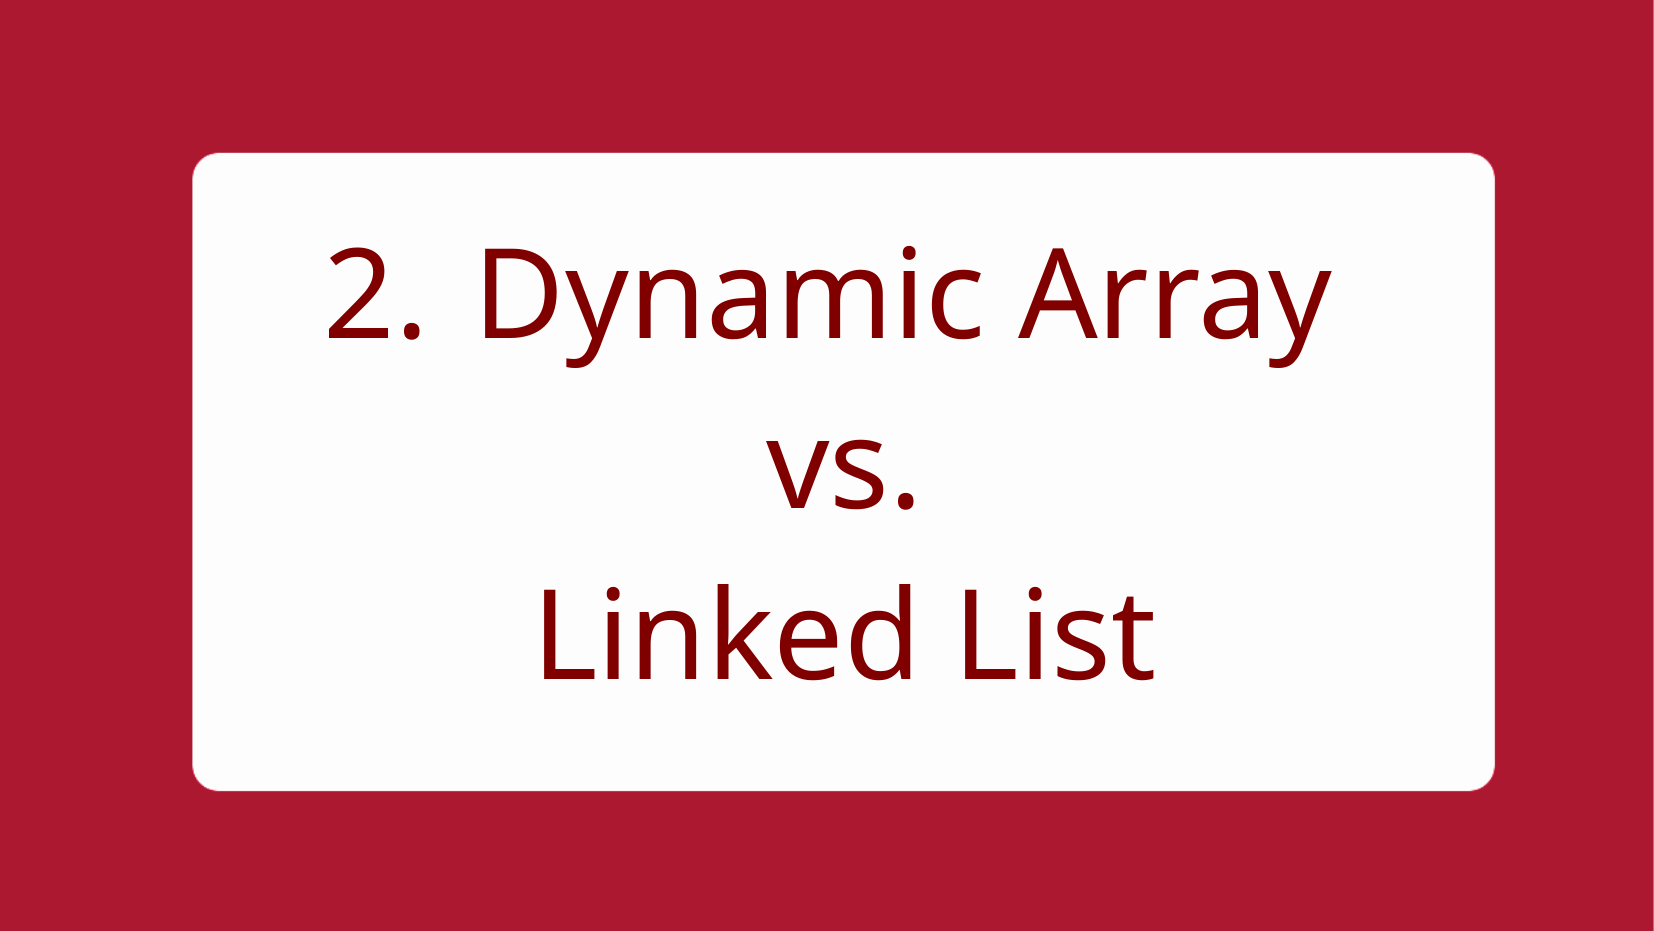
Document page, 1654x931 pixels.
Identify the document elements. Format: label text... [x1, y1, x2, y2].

picture [0, 0, 1654, 931]
title 2. Dynamic Array vs. Linked List [201, 221, 1488, 699]
